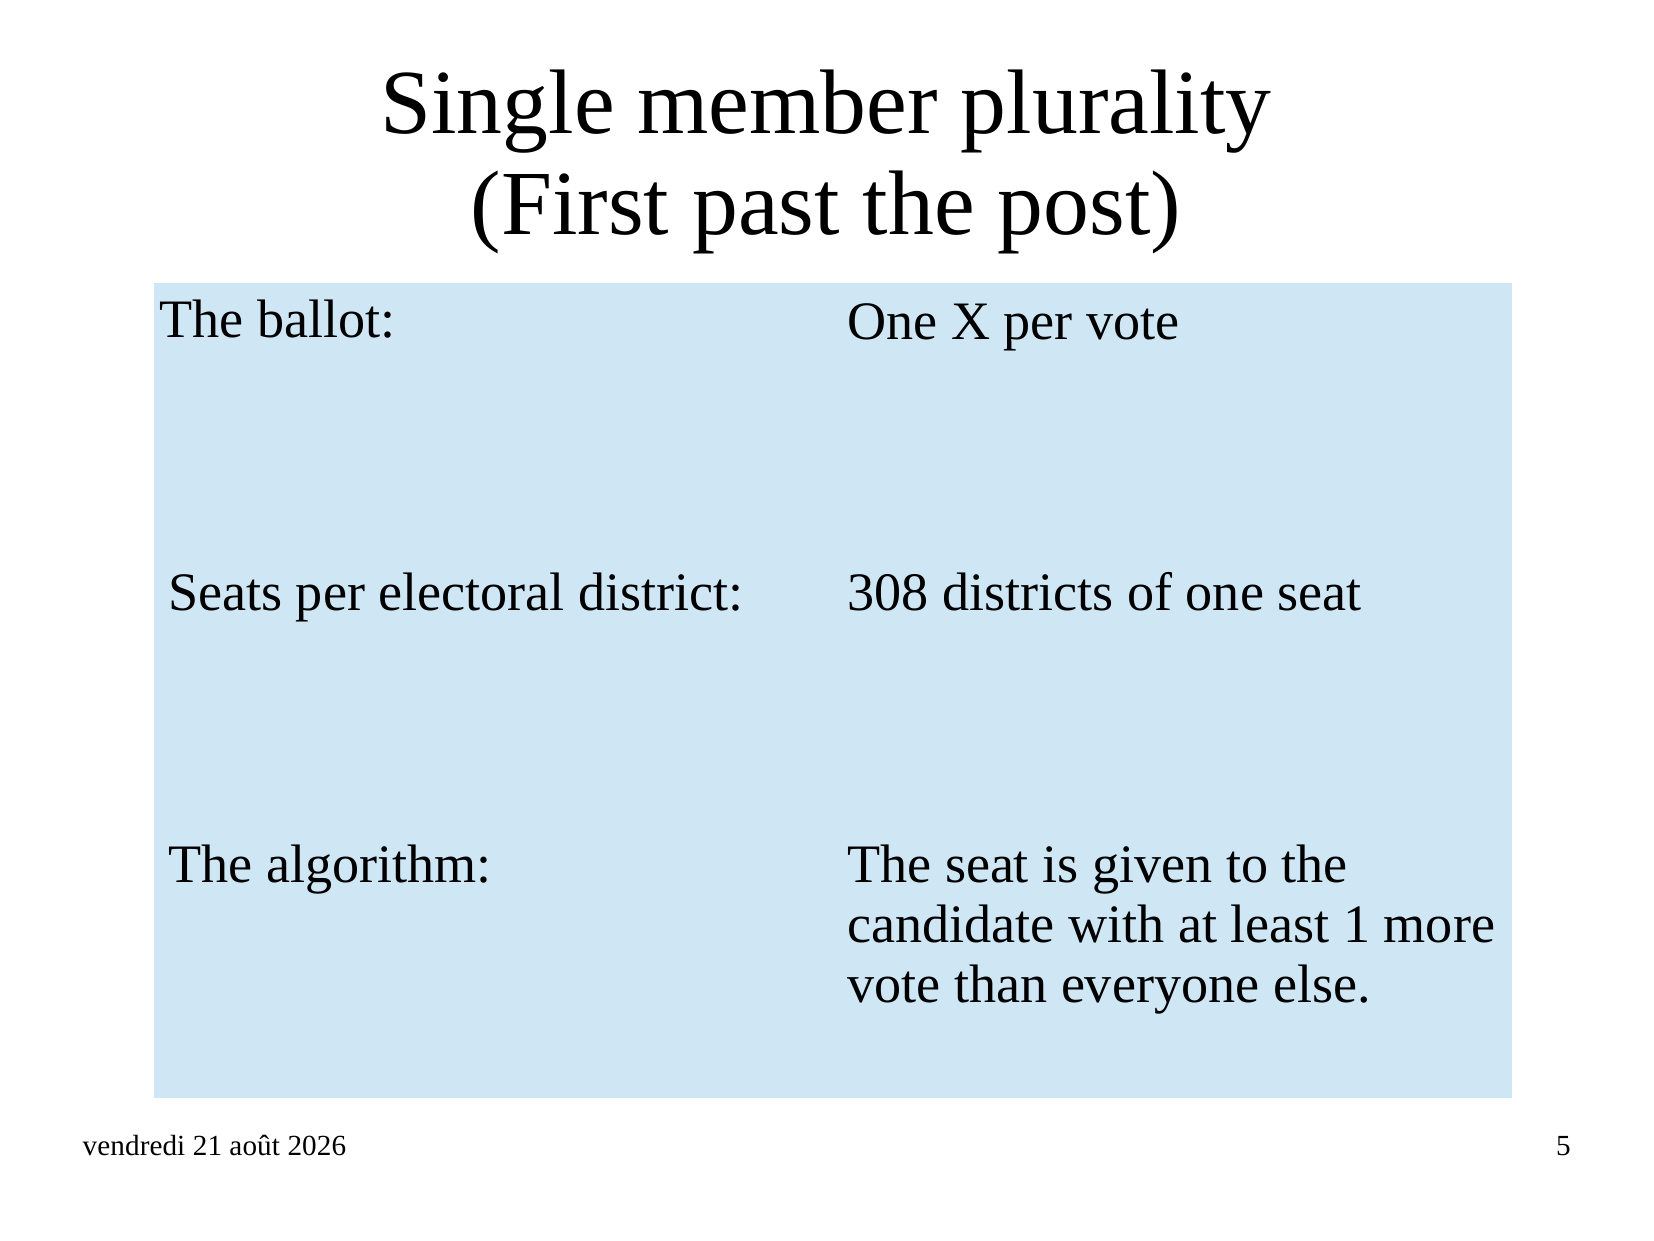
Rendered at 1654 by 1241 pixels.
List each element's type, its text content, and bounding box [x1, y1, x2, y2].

table_header The ballot: [154, 283, 833, 555]
table_cell The seat is given to the candidate with at least 1 more vote than everyone else. [833, 827, 1512, 1098]
title Single member plurality (First past the post) [82, 51, 1571, 255]
table_cell Seats per electoral district: [154, 555, 833, 827]
table_header One X per vote [833, 283, 1512, 555]
table_cell 308 districts of one seat [833, 555, 1512, 827]
table_cell The algorithm: [154, 827, 833, 1098]
